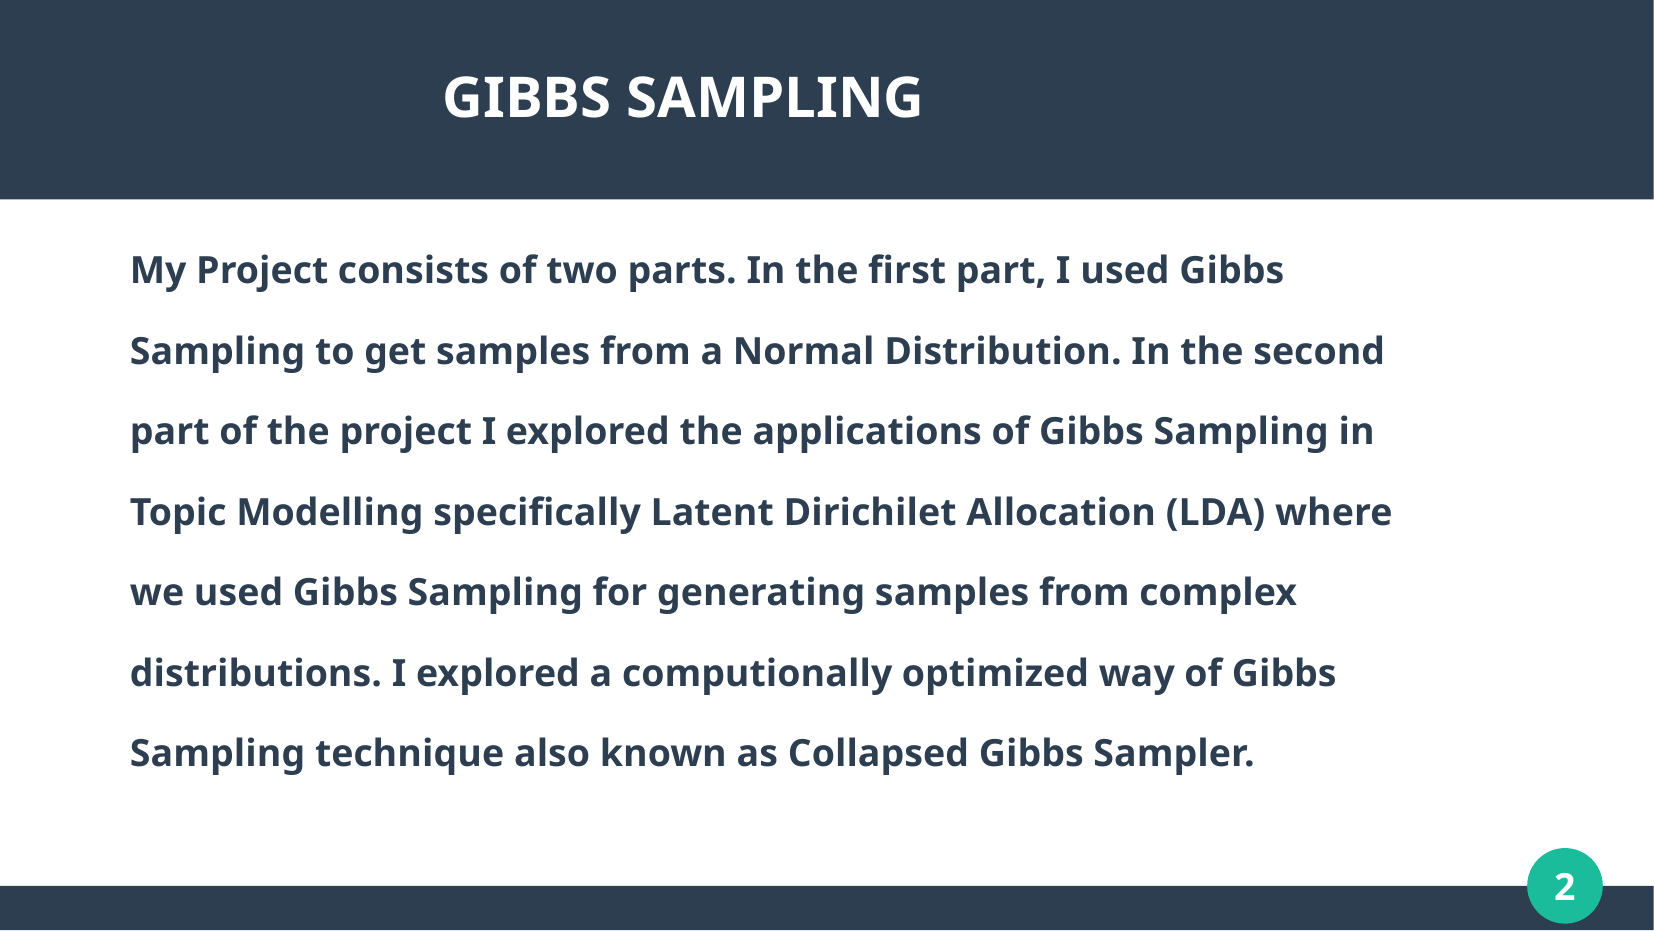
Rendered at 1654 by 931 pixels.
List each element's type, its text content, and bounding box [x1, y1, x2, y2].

list My Project consists of two parts. In the first part, I used Gibbs Sampling to get samples from a Normal Distribution. In the second part of the project I explored the applications of Gibbs Sampling in Topic Modelling specifically Latent Dirichilet Allocation (LDA) where we used Gibbs Sampling for generating samples from complex distributions. I explored a computionally optimized way of Gibbs Sampling technique also known as Collapsed Gibbs Sampler. [59, 243, 1595, 864]
title GIBBS SAMPLING [59, 37, 1595, 156]
